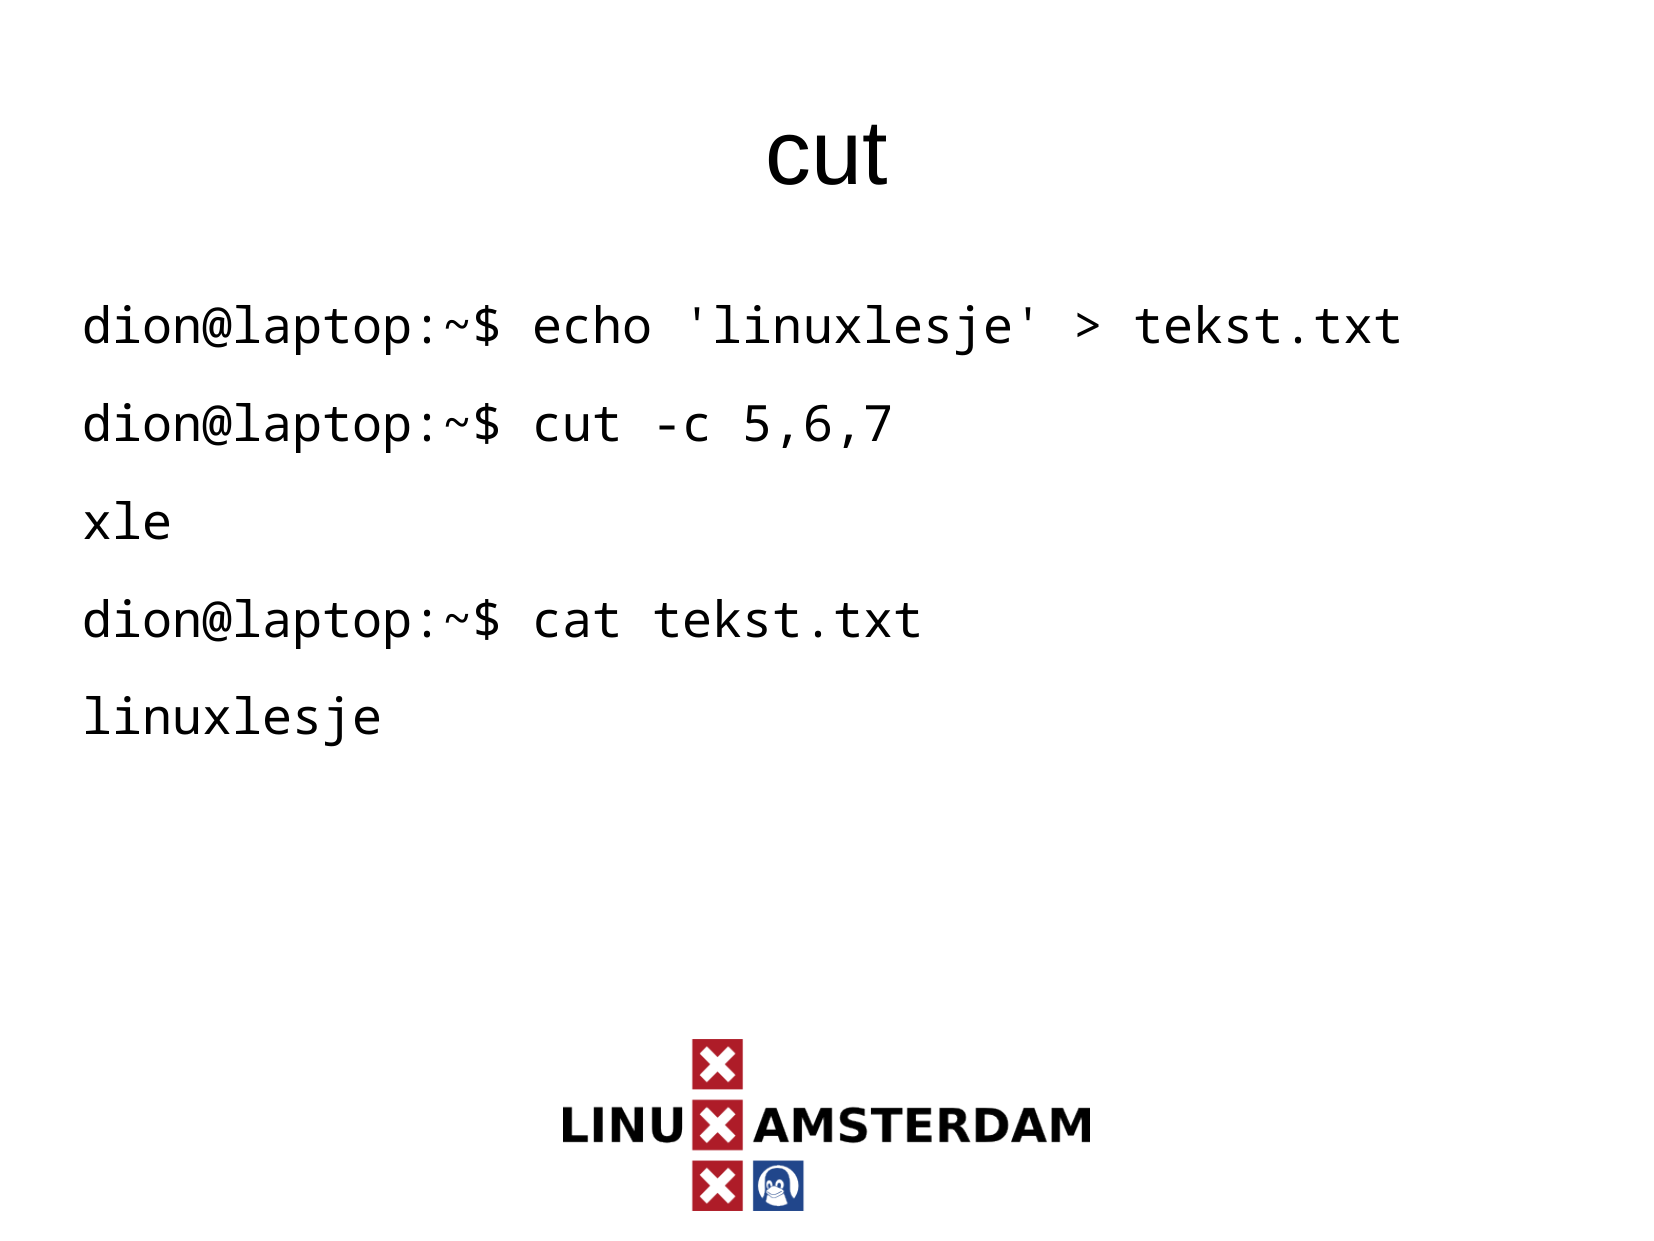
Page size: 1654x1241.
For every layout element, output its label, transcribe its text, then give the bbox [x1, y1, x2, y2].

picture [563, 1039, 1090, 1211]
title cut [82, 49, 1571, 257]
list dion@laptop:~$ echo 'linuxlesje' > tekst.txt dion@laptop:~$ cut -c 5,6,7 xle dion@laptop:~$ cat tekst.txt linuxlesje [82, 290, 1571, 1010]
